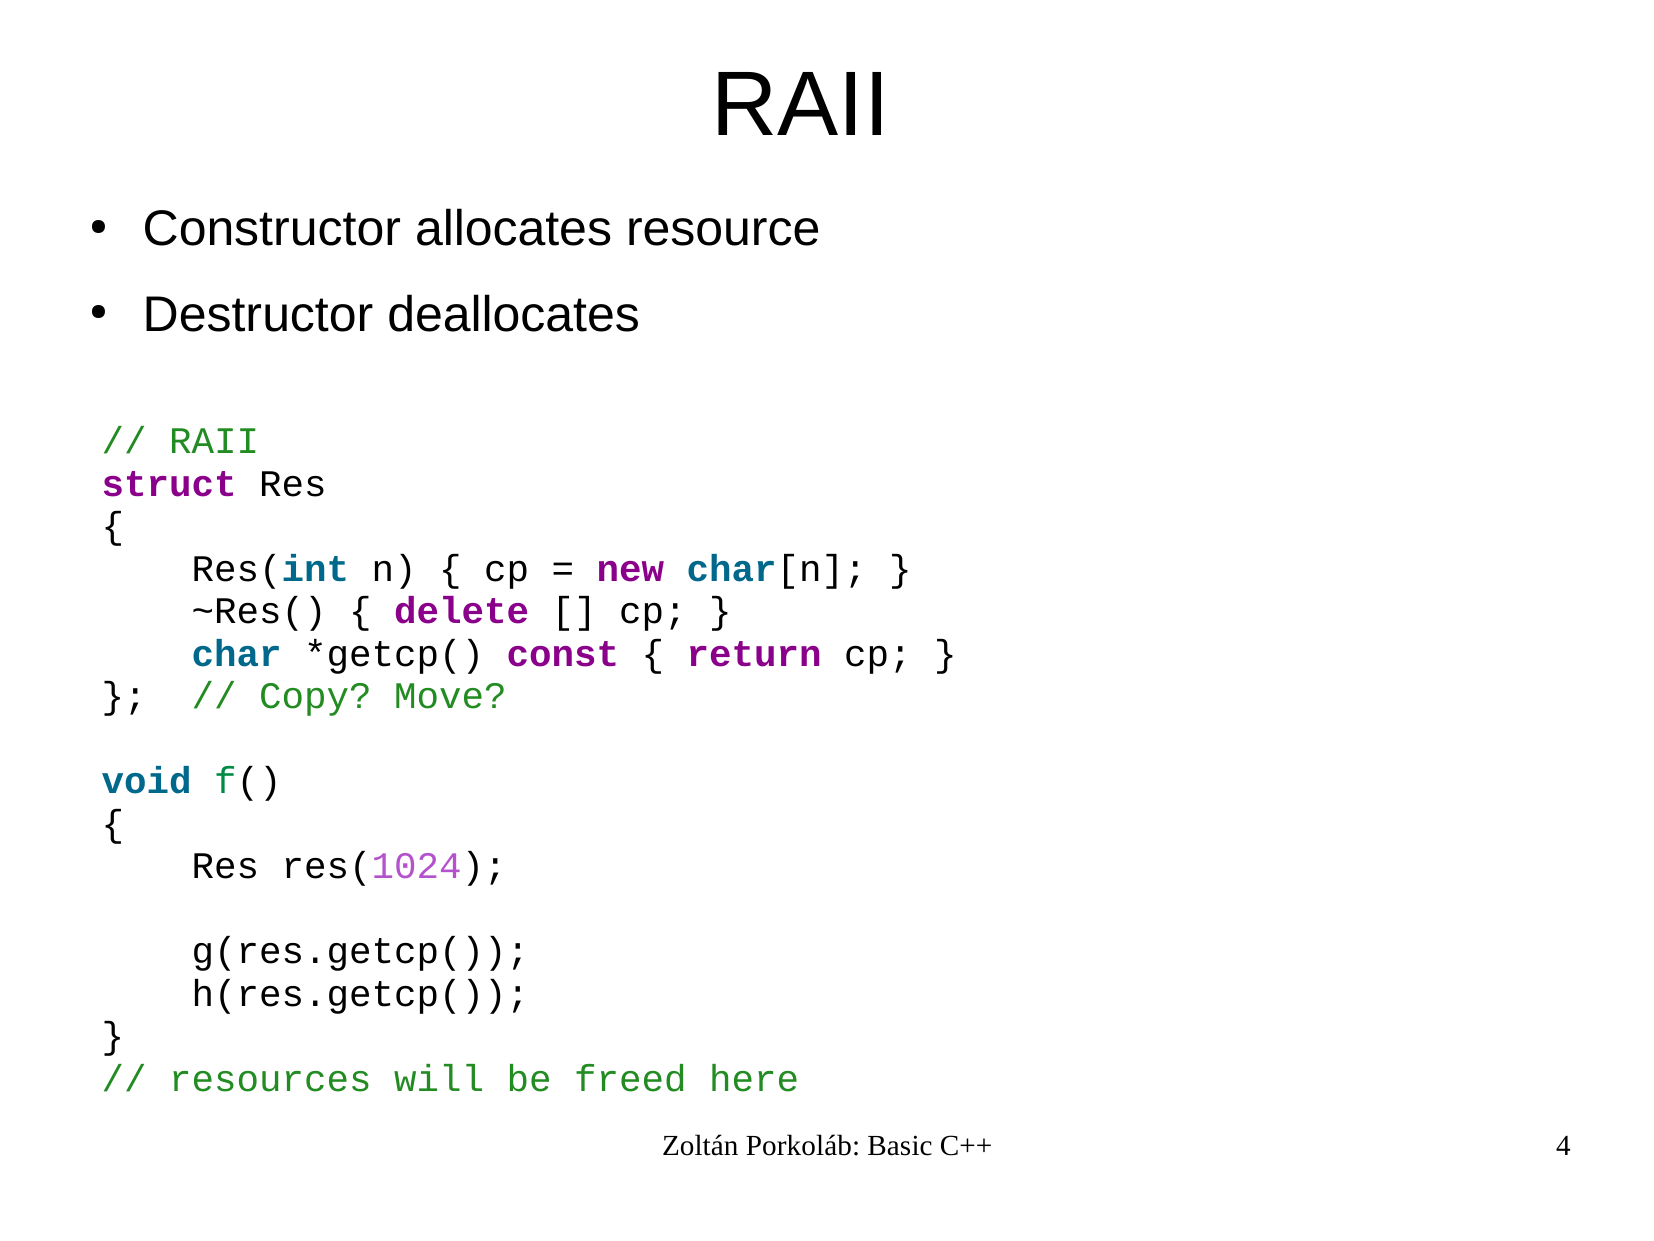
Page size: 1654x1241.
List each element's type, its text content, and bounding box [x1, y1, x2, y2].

title RAII [56, 0, 1546, 208]
text_box // RAII struct Res { Res(int n) { cp = new char[n]; } ~Res() { delete [] cp; } char *getcp() const { return cp; } }; // Copy? Move? void f() { Res res(1024); g(res.getcp()); h(res.getcp()); } // resources will be freed here [86, 414, 1651, 1196]
list Constructor allocates resource Destructor deallocates [71, 119, 1606, 346]
